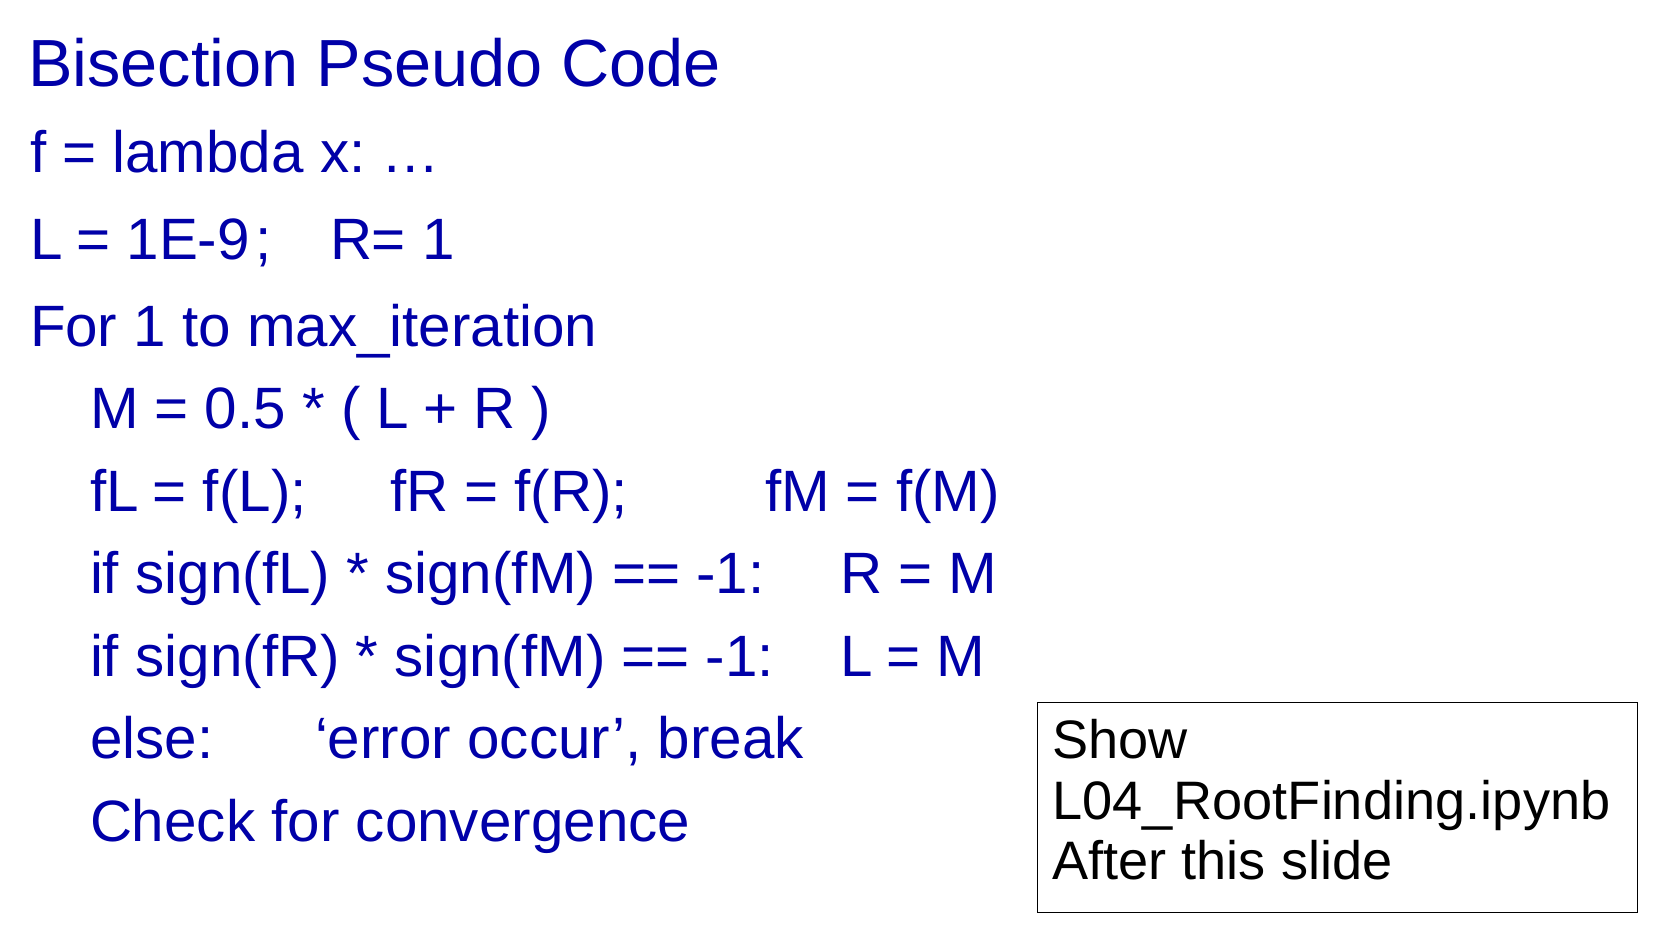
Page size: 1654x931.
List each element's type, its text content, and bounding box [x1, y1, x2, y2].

list f = lambda x: … L = 1E-9 ; R= 1 For 1 to max_iteration M = 0.5 * ( L + R ) fL = f(L); fR = f(R); fM = f(M) if sign(fL) * sign(fM) == -1: R = M if sign(fR) * sign(fM) == -1: L = M else: ‘error occur’, break Check for convergence [30, 120, 1645, 916]
text_box Show L04_RootFinding.ipynb After this slide [1037, 702, 1638, 913]
title Bisection Pseudo Code [28, 21, 1626, 106]
